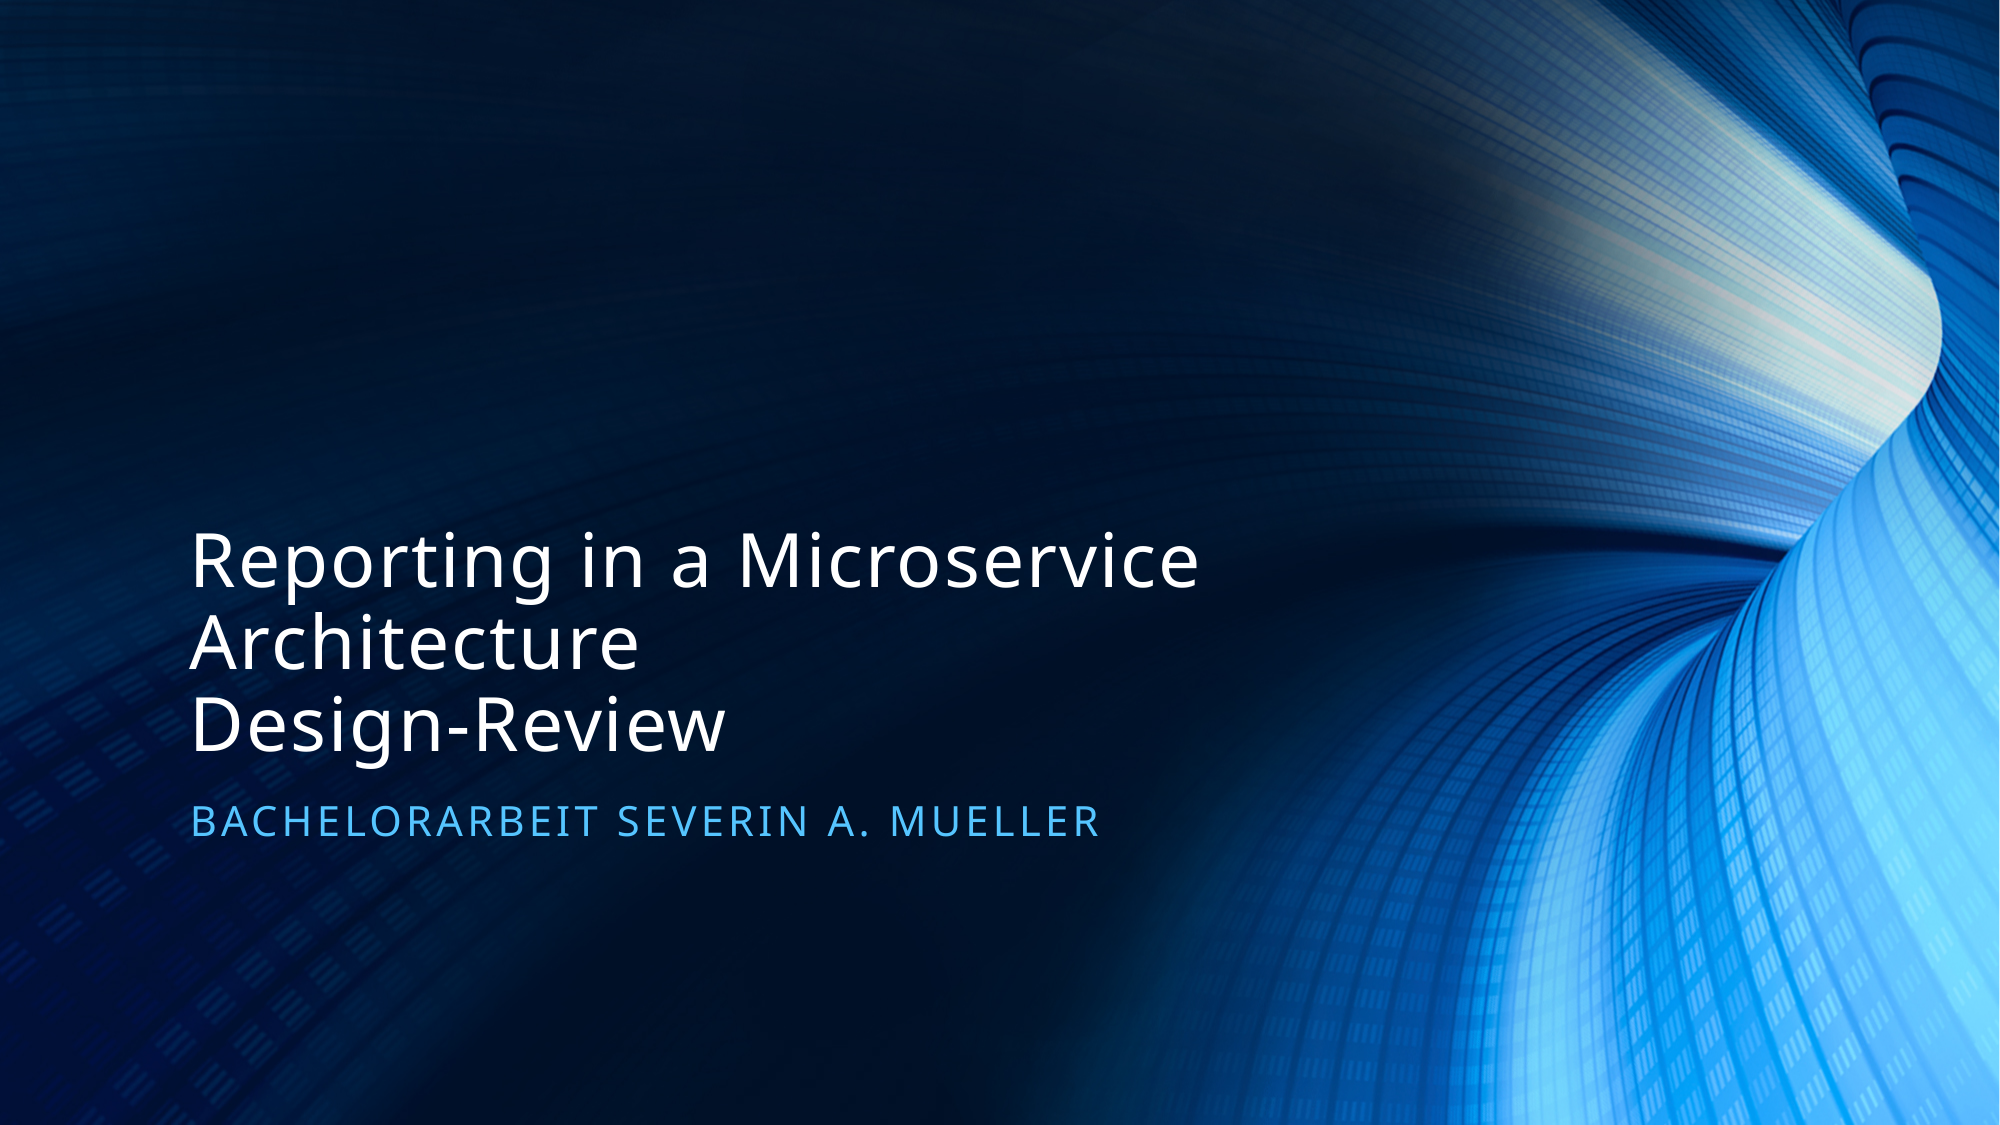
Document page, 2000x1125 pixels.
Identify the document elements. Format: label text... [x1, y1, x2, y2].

subtitle Bachelorarbeit severin a. mueller [174, 787, 1525, 988]
title Reporting in a Microservice Architecture Design-Review [174, 299, 1525, 775]
